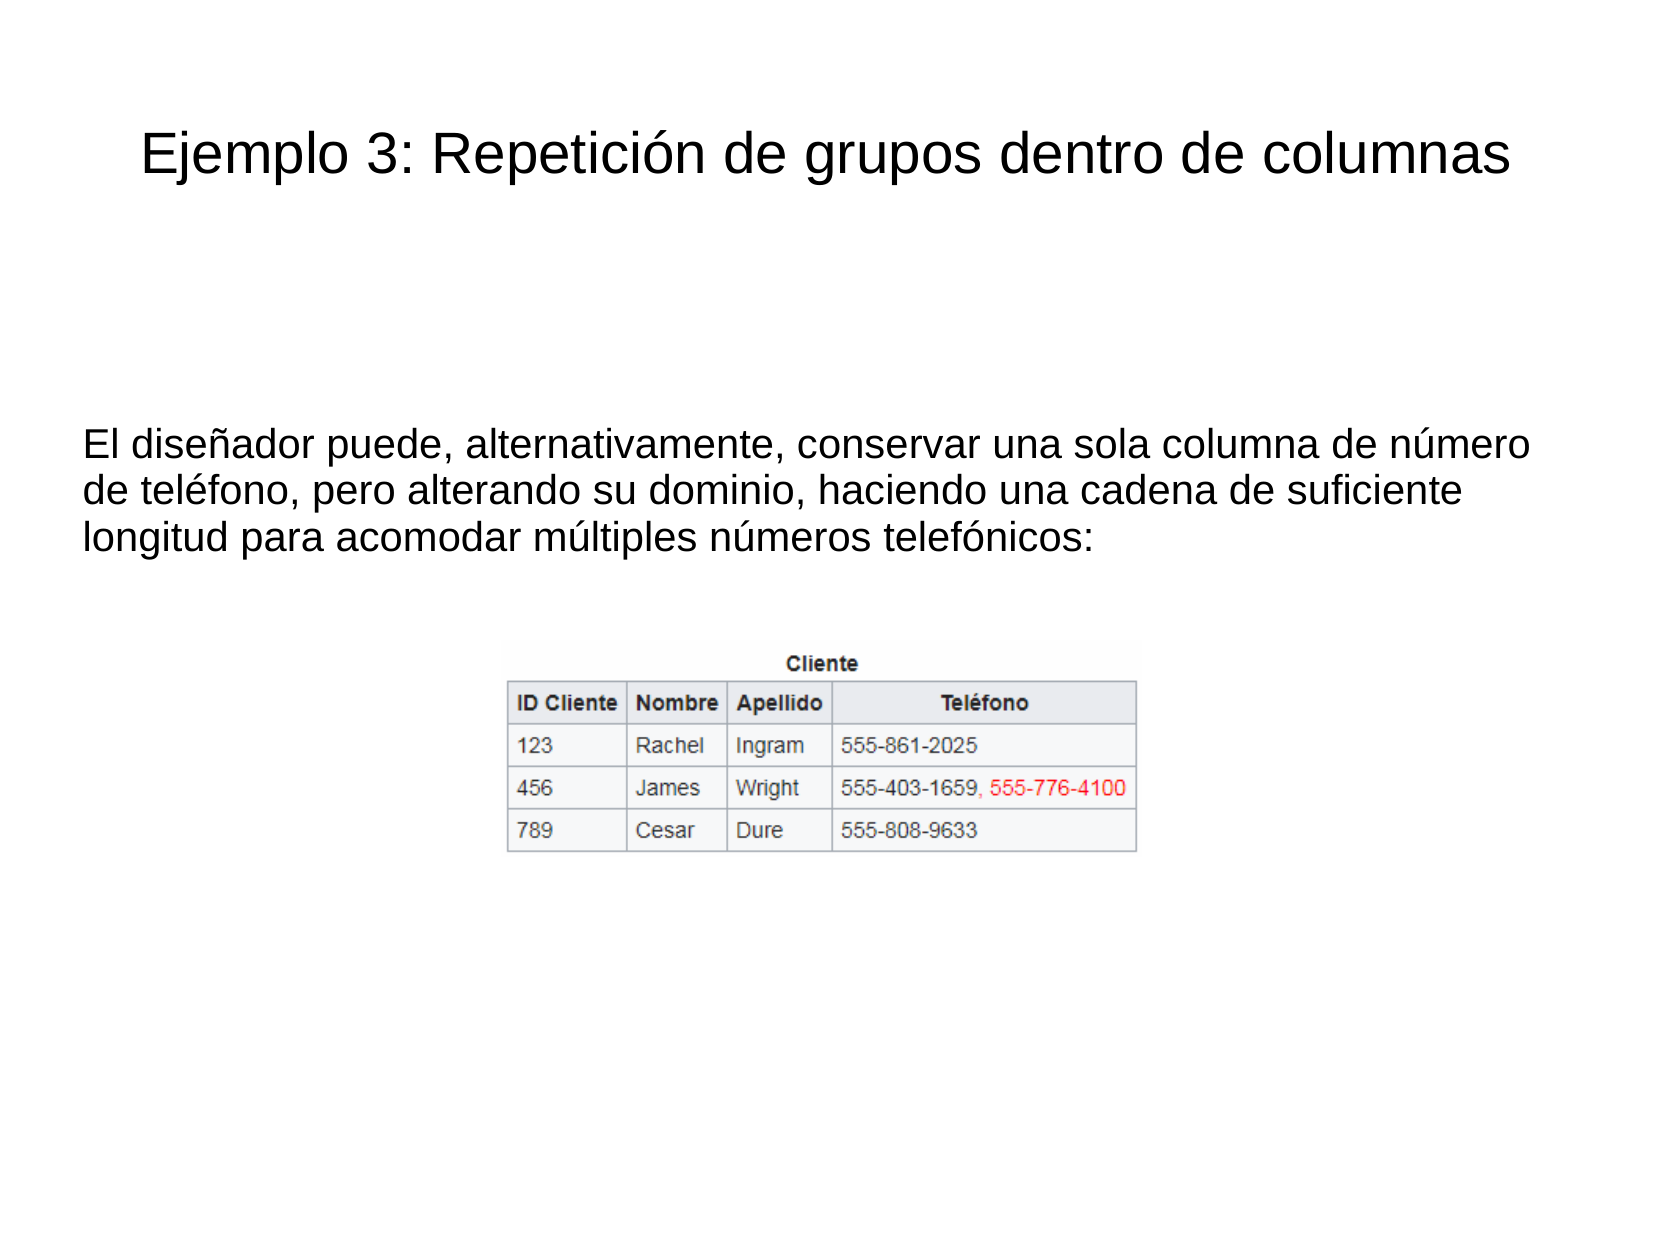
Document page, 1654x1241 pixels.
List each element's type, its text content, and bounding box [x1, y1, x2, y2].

title Ejemplo 3: Repetición de grupos dentro de columnas [82, 49, 1571, 257]
subtitle El diseñador puede, alternativamente, conservar una sola columna de número de teléfono, pero alterando su dominio, haciendo una cadena de suficiente longitud para acomodar múltiples números telefónicos: [82, 290, 1571, 1109]
picture [501, 640, 1142, 857]
